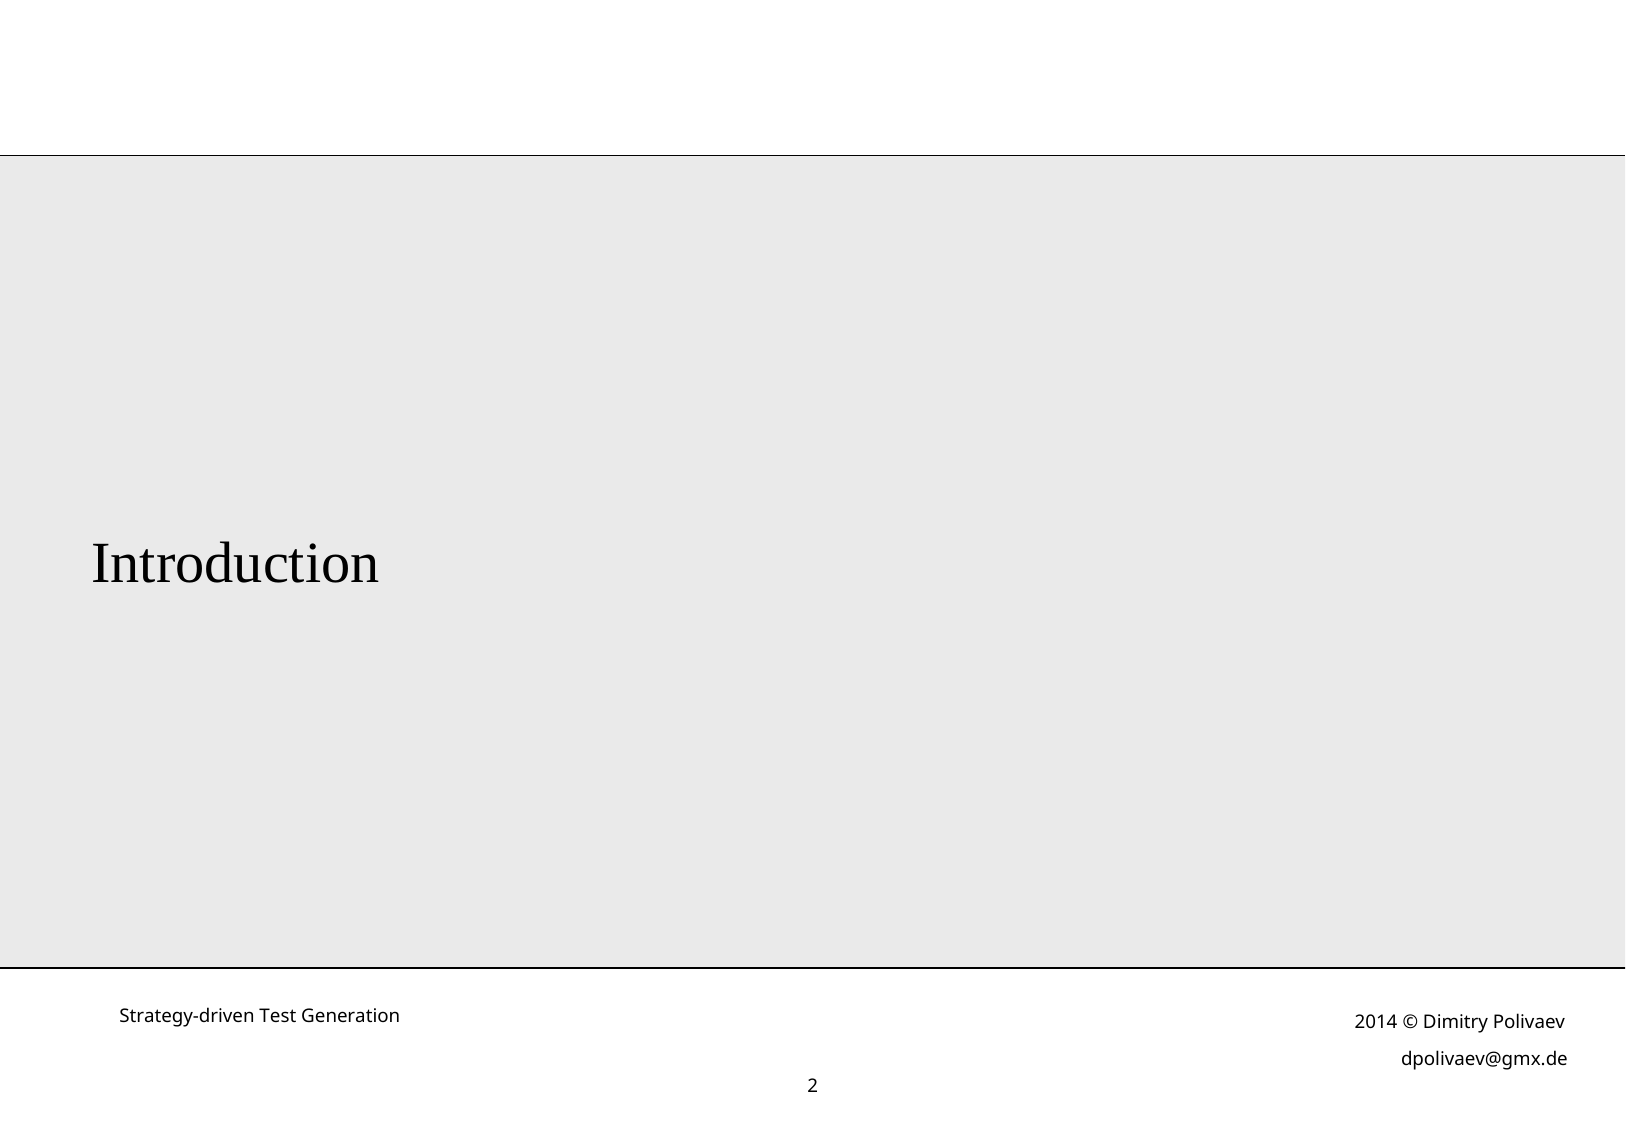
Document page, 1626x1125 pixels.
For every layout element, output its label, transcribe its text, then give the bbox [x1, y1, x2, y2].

title Introduction [91, 520, 1470, 595]
